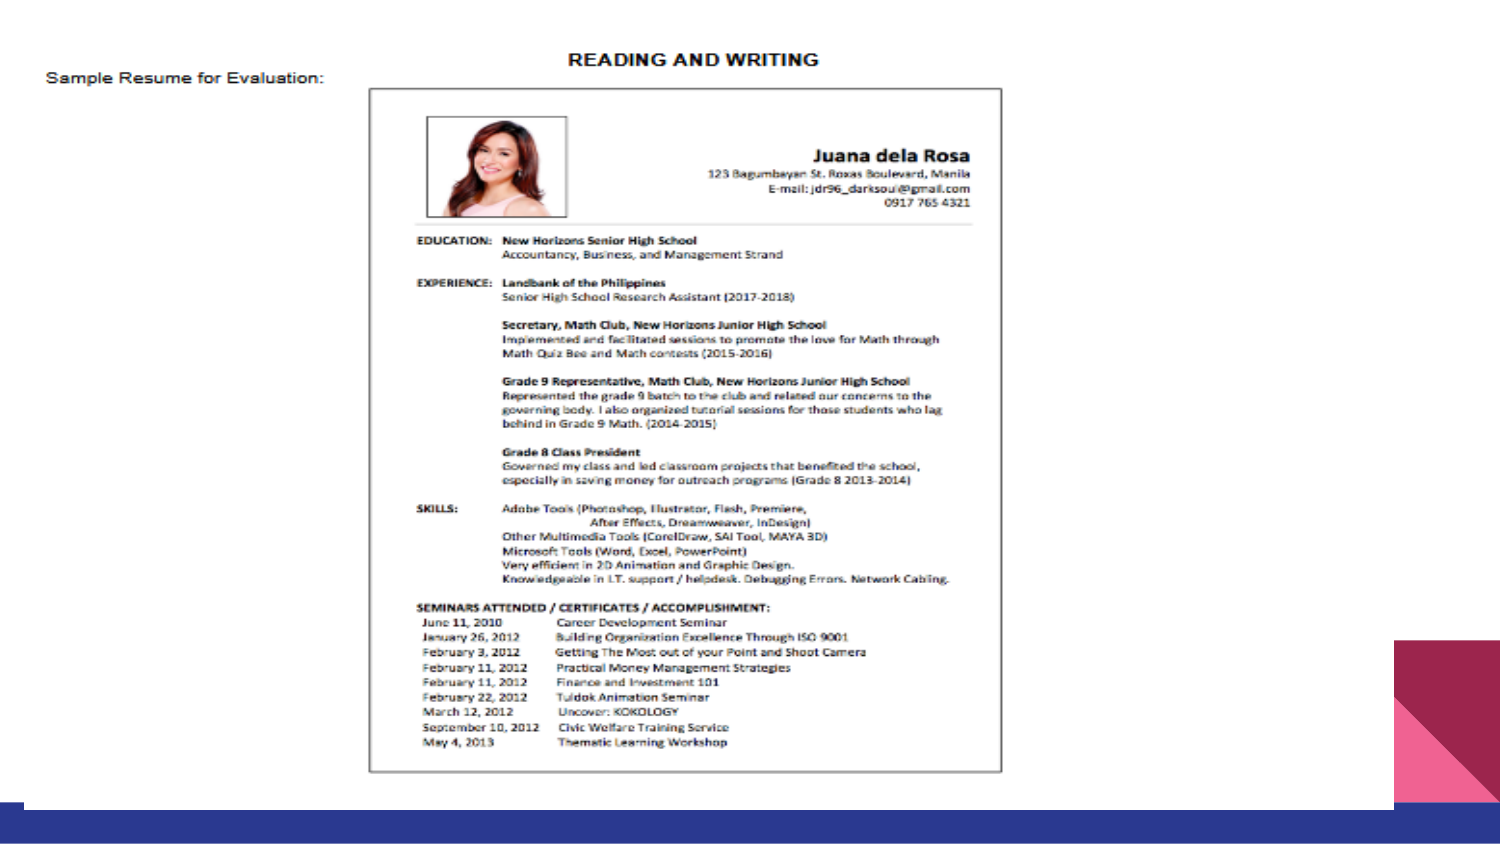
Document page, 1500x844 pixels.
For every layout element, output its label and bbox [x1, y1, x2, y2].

picture [24, 24, 1394, 810]
